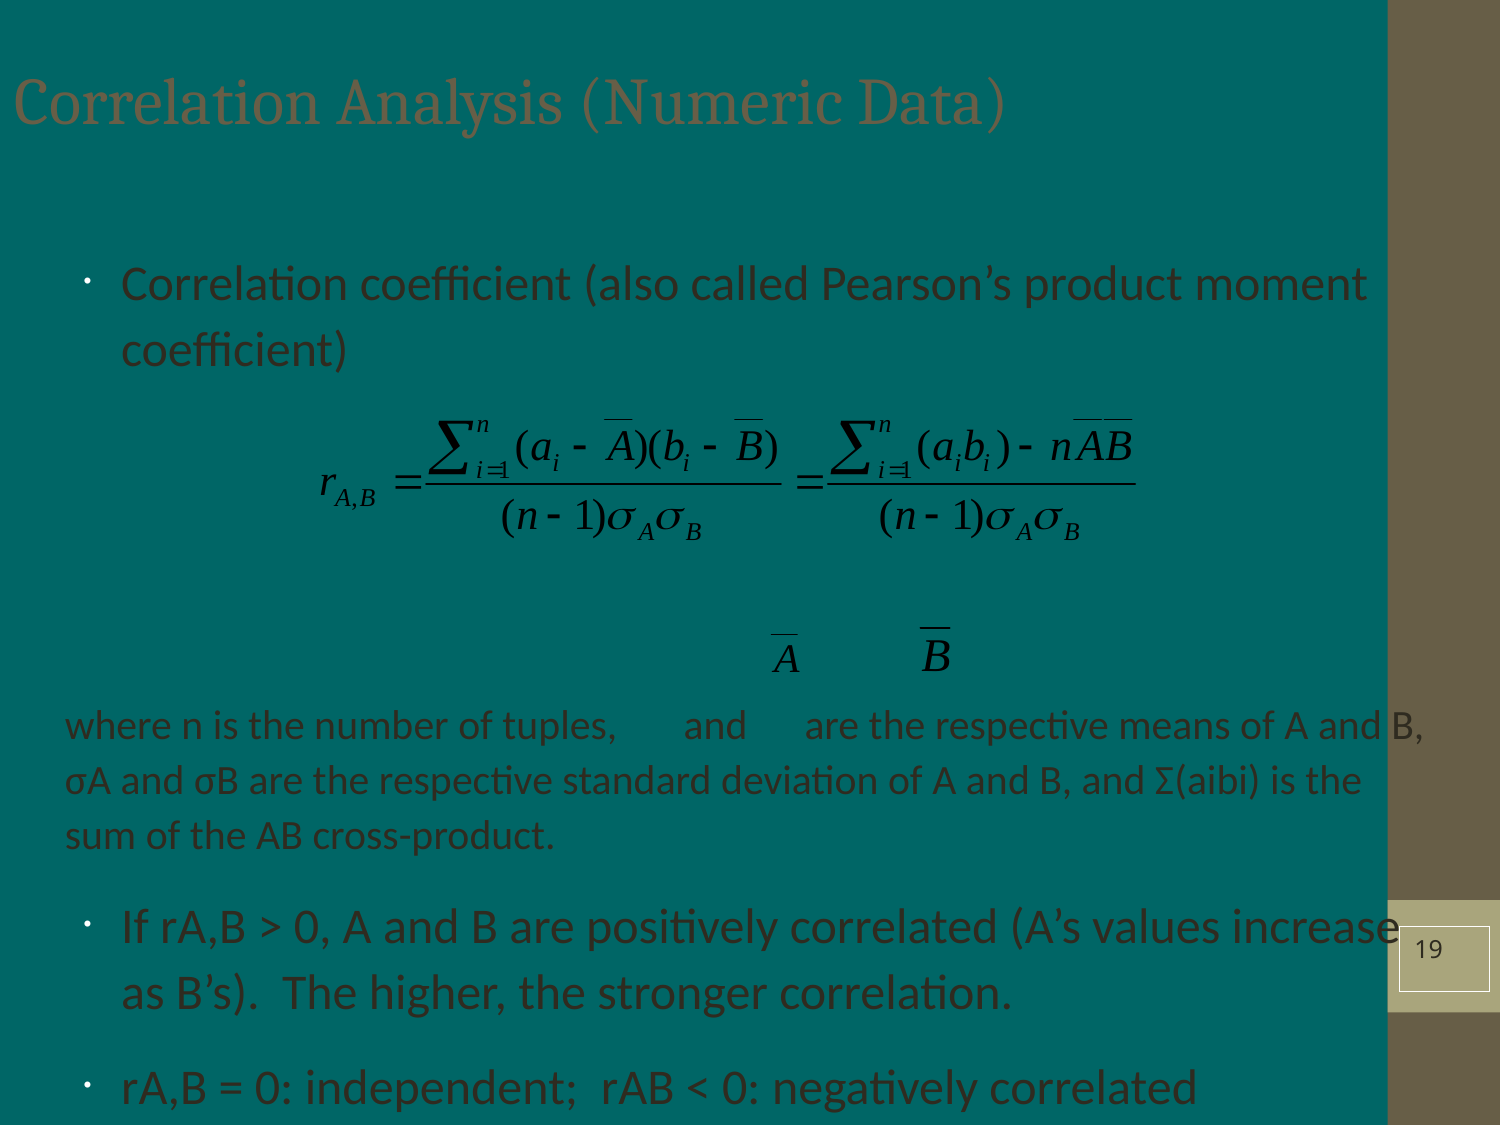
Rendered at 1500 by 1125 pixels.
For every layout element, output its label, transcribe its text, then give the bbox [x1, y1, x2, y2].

picture [912, 616, 961, 680]
picture [764, 624, 807, 680]
picture [312, 404, 1146, 550]
slide_number <number> [1399, 926, 1490, 992]
list Correlation coefficient (also called Pearson’s product moment coefficient) where n is the number of tuples, and are the respective means of A and B, σA and σB are the respective standard deviation of A and B, and Σ(aibi) is the sum of the AB cross-product. If rA,B > 0, A and B are positively correlated (A’s values increase as B’s). The higher, the stronger correlation. rA,B = 0: independent; rAB < 0: negatively correlated [50, 237, 1450, 1063]
title Correlation Analysis (Numeric Data) [0, 50, 1500, 150]
